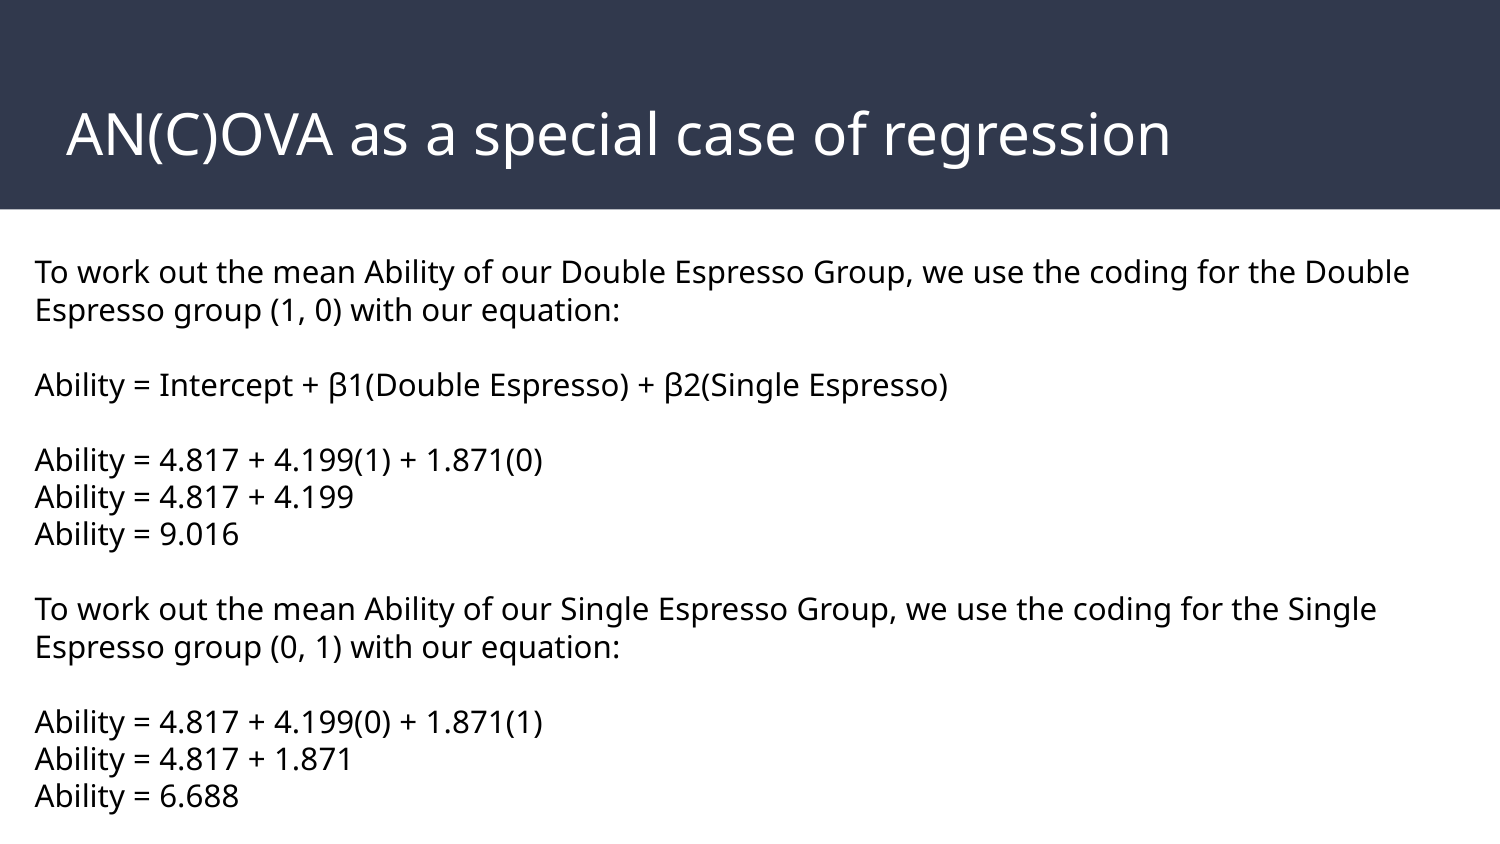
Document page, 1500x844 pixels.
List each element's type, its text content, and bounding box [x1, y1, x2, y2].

title AN(C)OVA as a special case of regression [51, 82, 1449, 185]
text_box To work out the mean Ability of our Double Espresso Group, we use the coding for the Double Espresso group (1, 0) with our equation: Ability = Intercept + β1(Double Espresso) + β2(Single Espresso) Ability = 4.817 + 4.199(1) + 1.871(0) Ability = 4.817 + 4.199 Ability = 9.016 To work out the mean Ability of our Single Espresso Group, we use the coding for the Single Espresso group (0, 1) with our equation: Ability = 4.817 + 4.199(0) + 1.871(1) Ability = 4.817 + 1.871 Ability = 6.688 [19, 237, 1475, 818]
